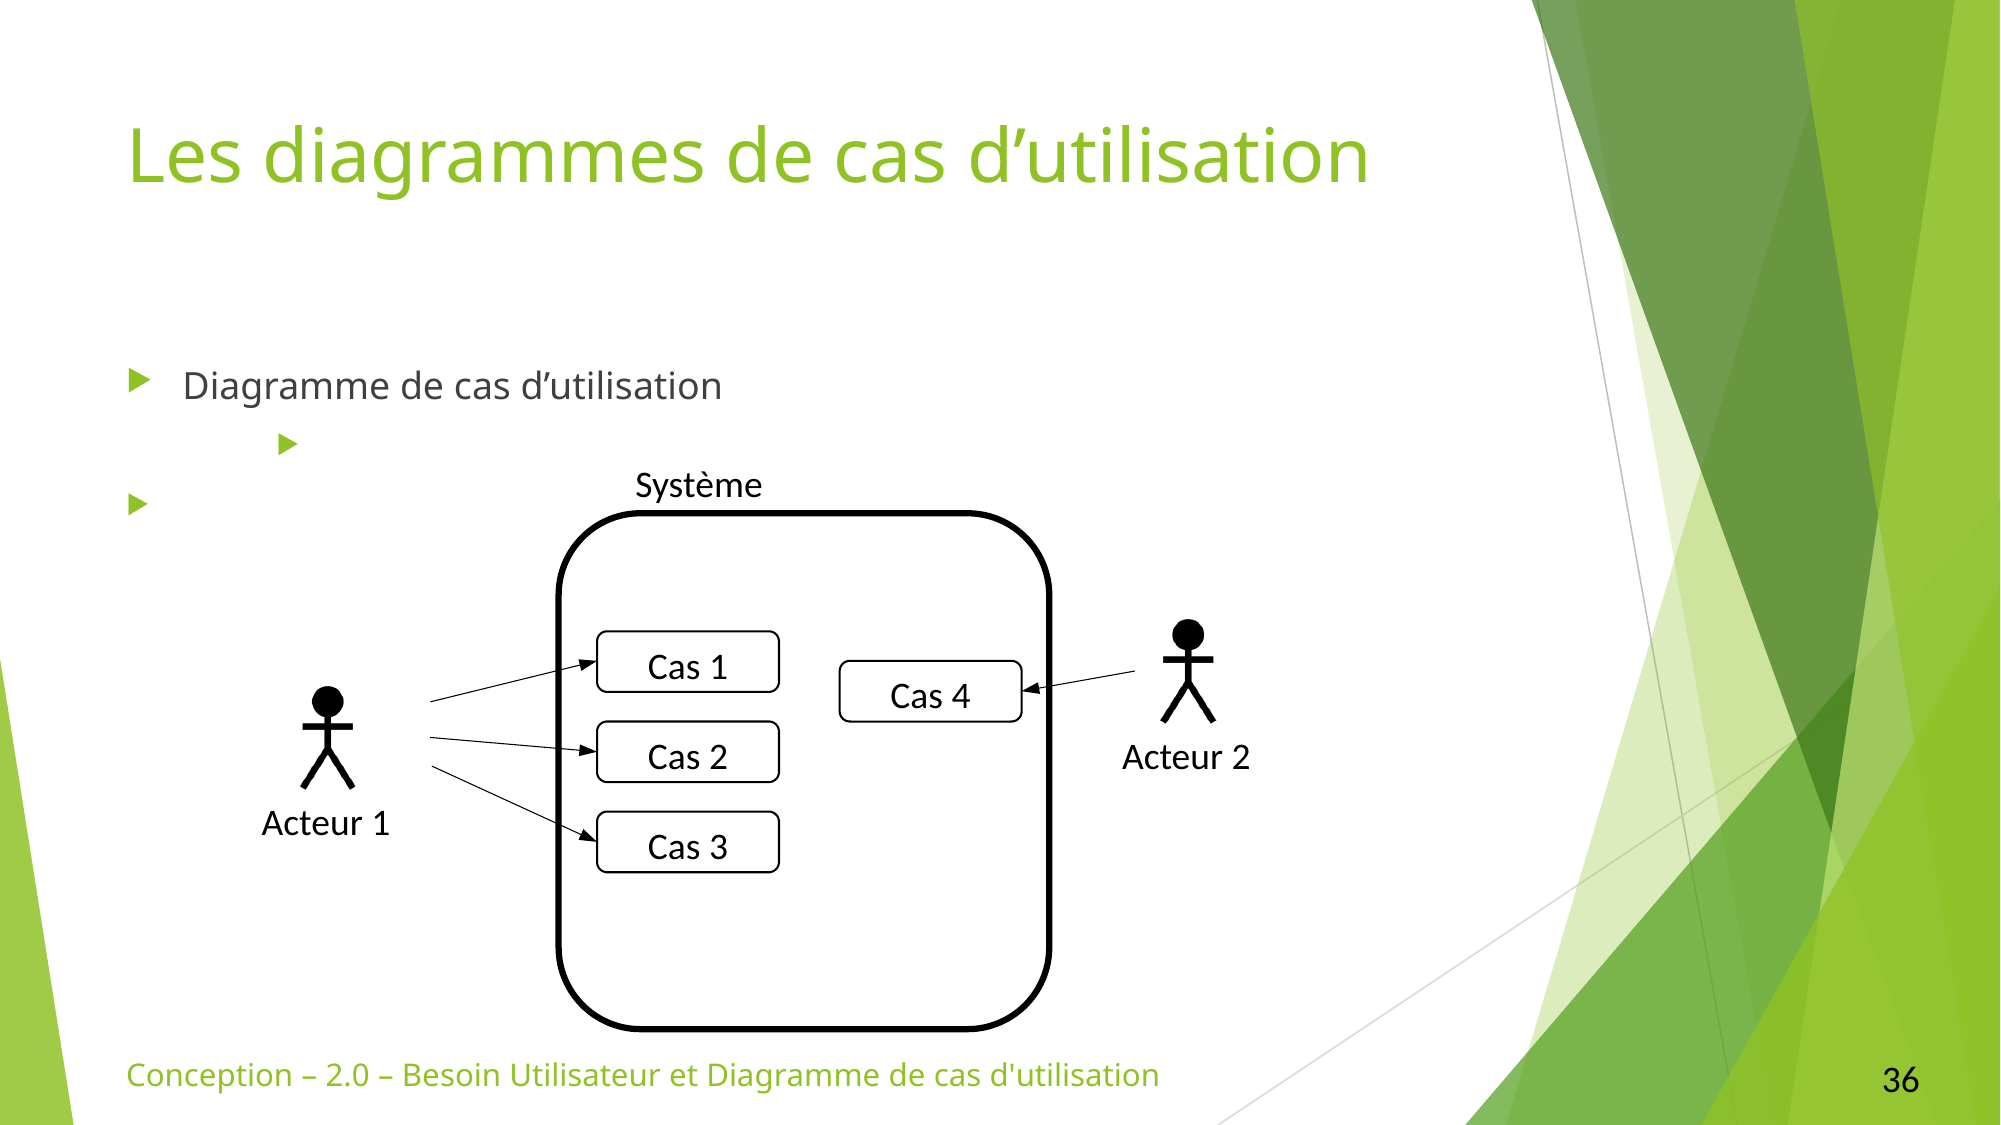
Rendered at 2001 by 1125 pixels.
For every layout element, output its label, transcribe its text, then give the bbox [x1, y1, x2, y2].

text_box [558, 513, 1050, 1030]
text_box [1866, 1047, 1979, 1108]
list Diagramme de cas d’utilisation [111, 354, 1522, 424]
picture [1134, 617, 1242, 724]
text_box Cas 2 [597, 721, 779, 783]
title Les diagrammes de cas d’utilisation [111, 99, 1522, 317]
text_box Système [620, 453, 779, 514]
text_box Cas 4 [839, 660, 1022, 722]
text_box Cas 1 [597, 631, 779, 692]
text_box Cas 3 [597, 811, 779, 873]
picture [274, 684, 381, 790]
text_box Acteur 1 [246, 790, 407, 852]
text_box Conception – 2.0 – Besoin Utilisateur et Diagramme de cas d'utilisation [111, 1047, 1210, 1109]
text_box Acteur 2 [1107, 724, 1268, 785]
